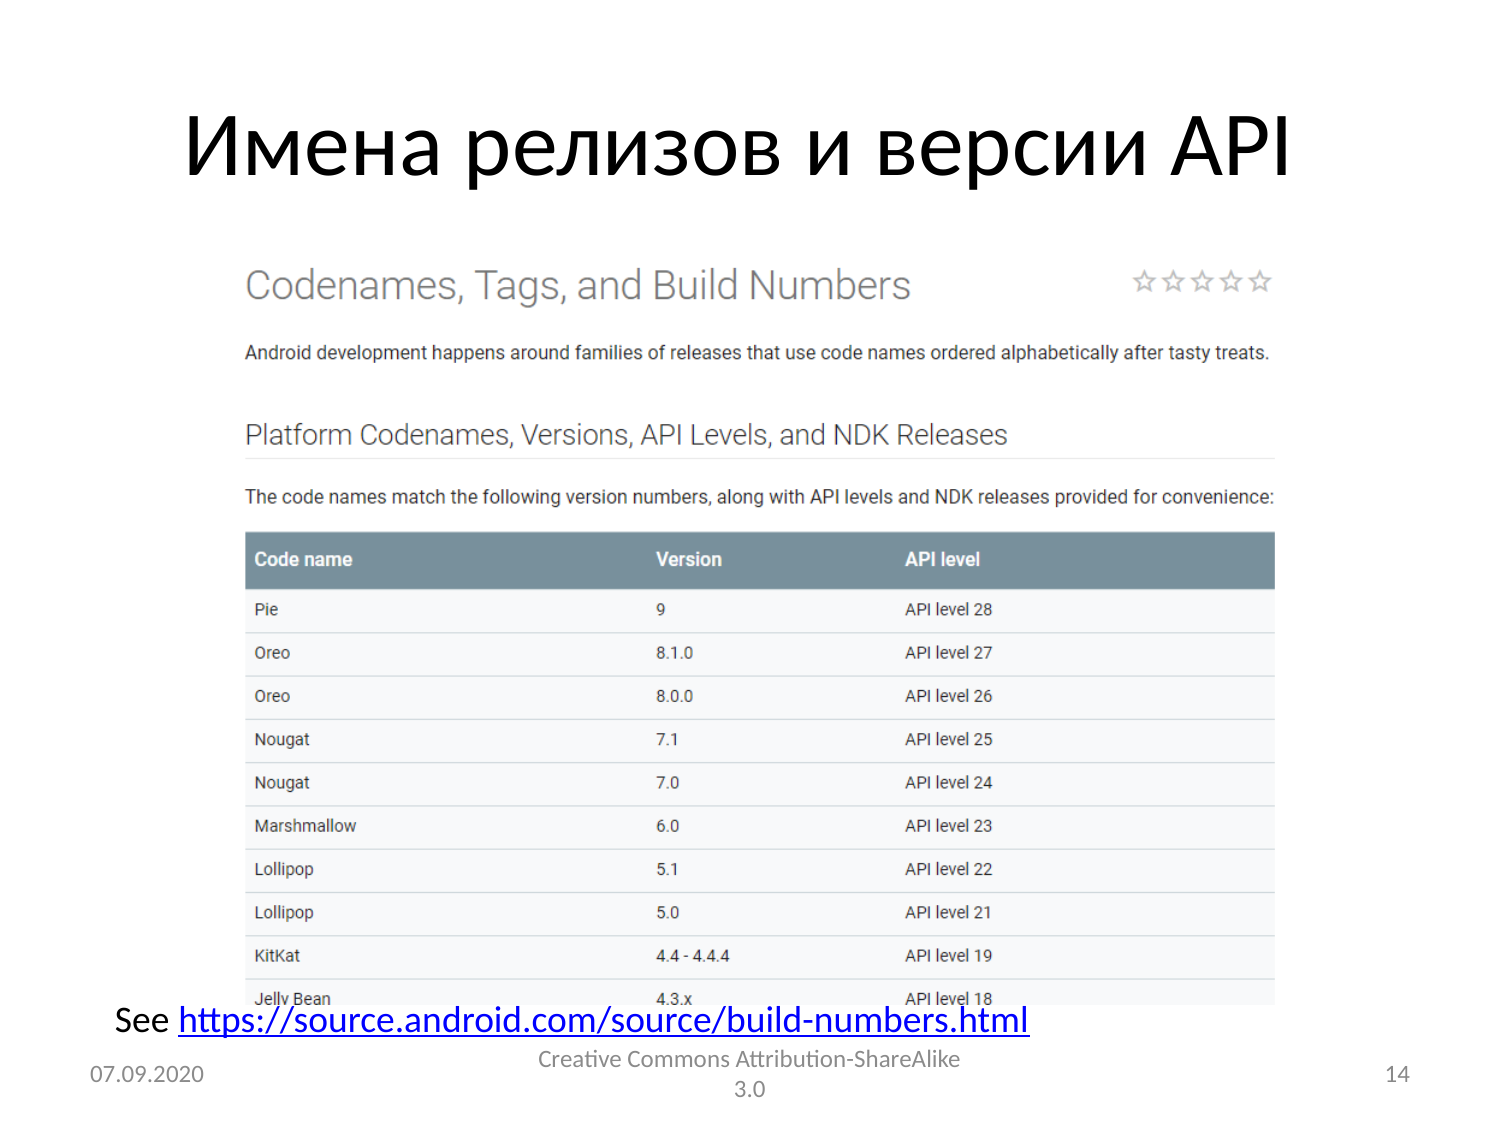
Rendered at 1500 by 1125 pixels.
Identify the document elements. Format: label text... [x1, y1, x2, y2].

text_box See https://source.android.com/source/build-numbers.html [100, 987, 1229, 1048]
title Имена релизов и версии API [75, 45, 1425, 233]
picture [219, 262, 1281, 1005]
footer Creative Commons Attribution-ShareAlike 3.0 [512, 1048, 988, 1103]
slide_number <number> [1074, 1042, 1425, 1103]
